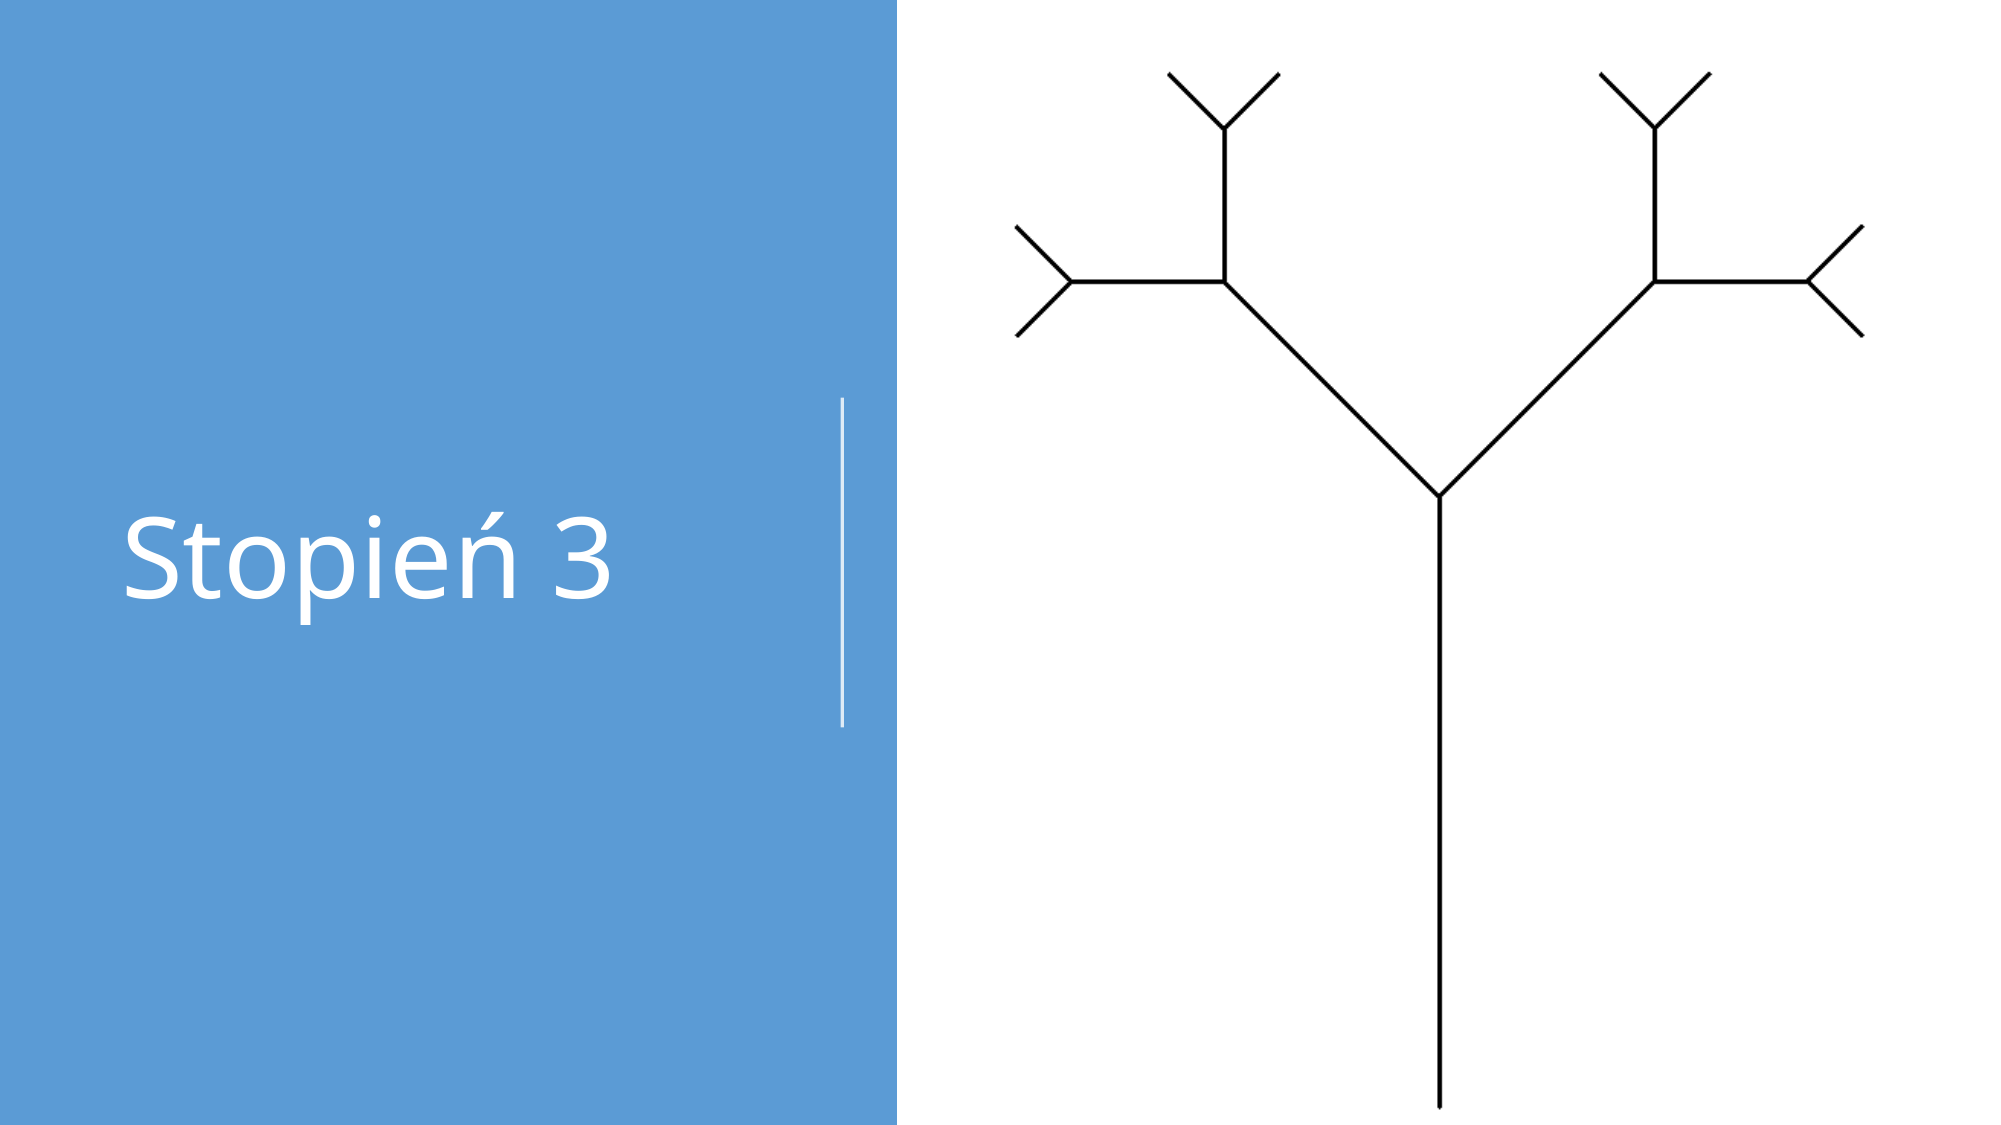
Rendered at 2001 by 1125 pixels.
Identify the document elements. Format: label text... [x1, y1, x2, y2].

picture [948, 0, 1935, 1125]
title Stopień 3 [106, 104, 791, 1021]
text_box [0, 0, 897, 1125]
